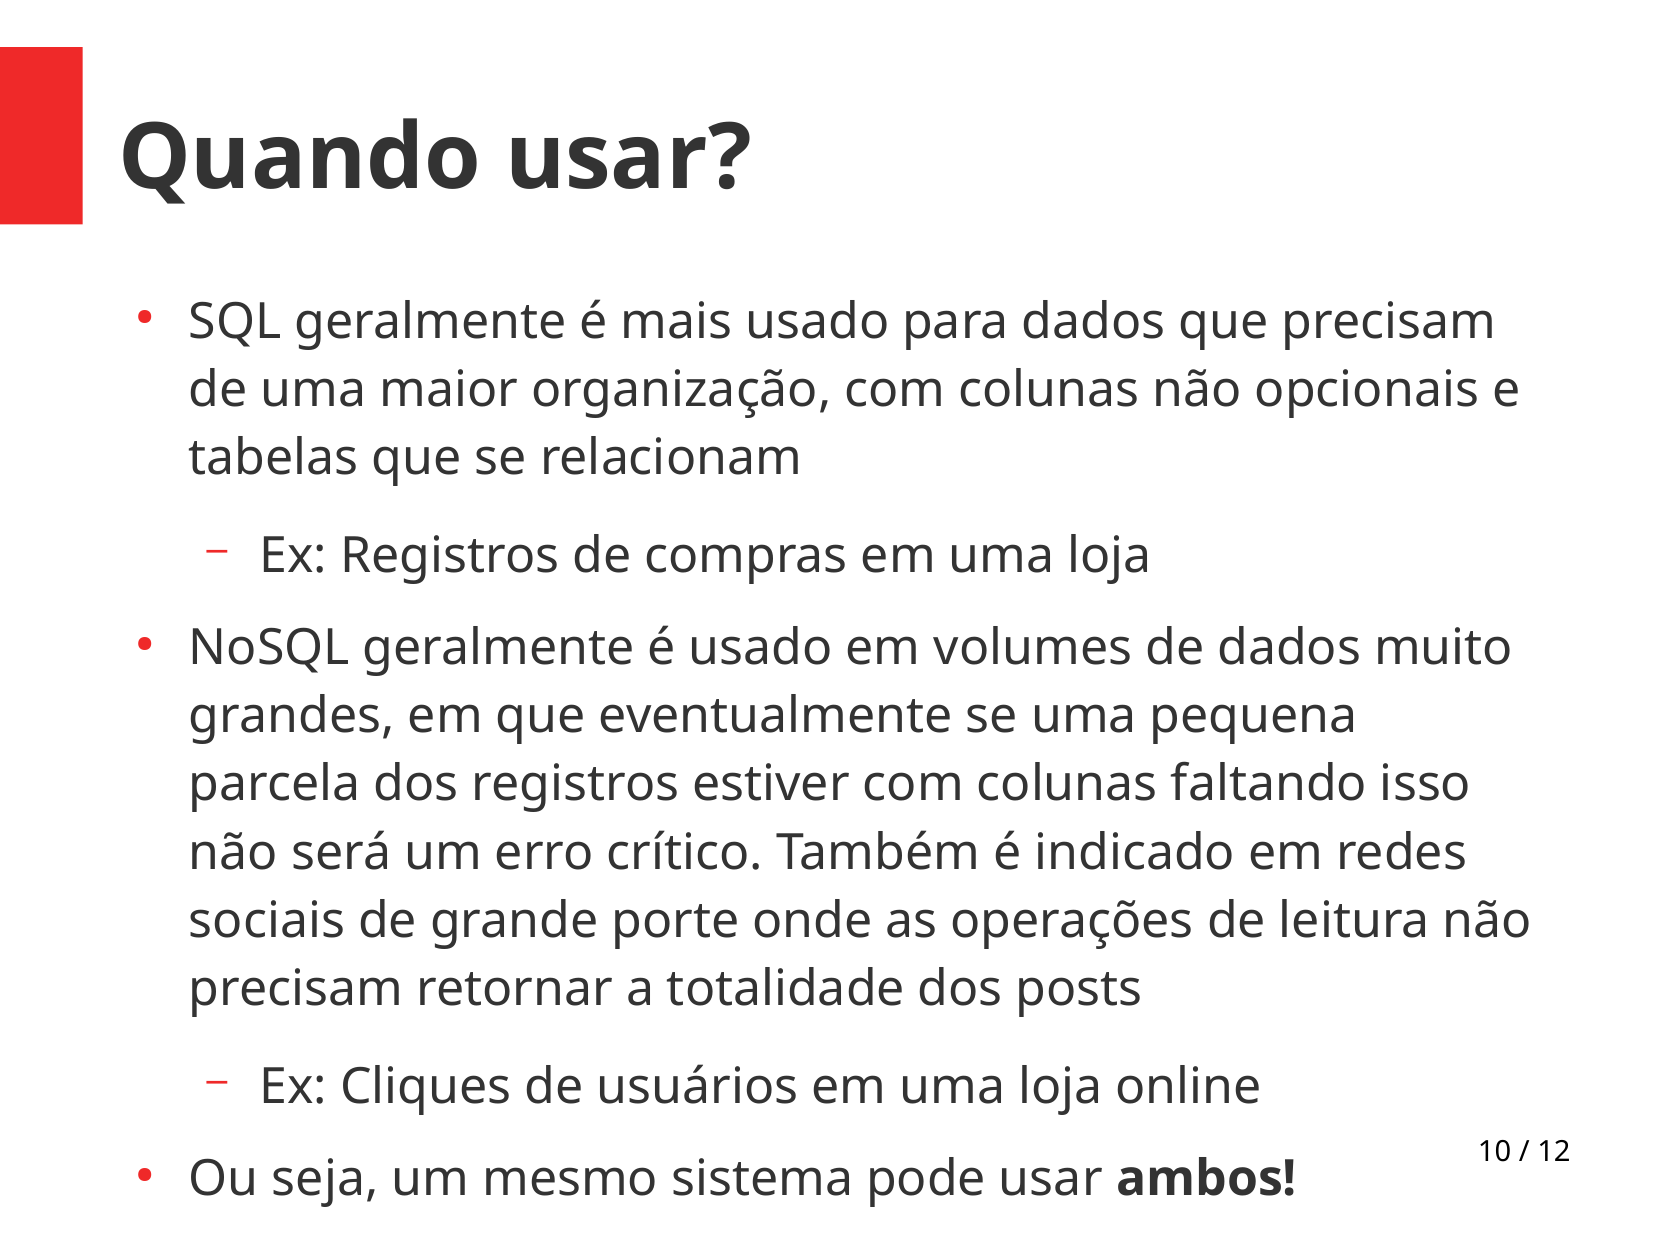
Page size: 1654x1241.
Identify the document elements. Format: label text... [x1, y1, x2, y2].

list SQL geralmente é mais usado para dados que precisam de uma maior organização, com colunas não opcionais e tabelas que se relacionam Ex: Registros de compras em uma loja NoSQL geralmente é usado em volumes de dados muito grandes, em que eventualmente se uma pequena parcela dos registros estiver com colunas faltando isso não será um erro crítico. Também é indicado em redes sociais de grande porte onde as operações de leitura não precisam retornar a totalidade dos posts Ex: Cliques de usuários em uma loja online Ou seja, um mesmo sistema pode usar ambos! [118, 284, 1536, 1004]
title Quando usar? [118, 49, 1571, 257]
